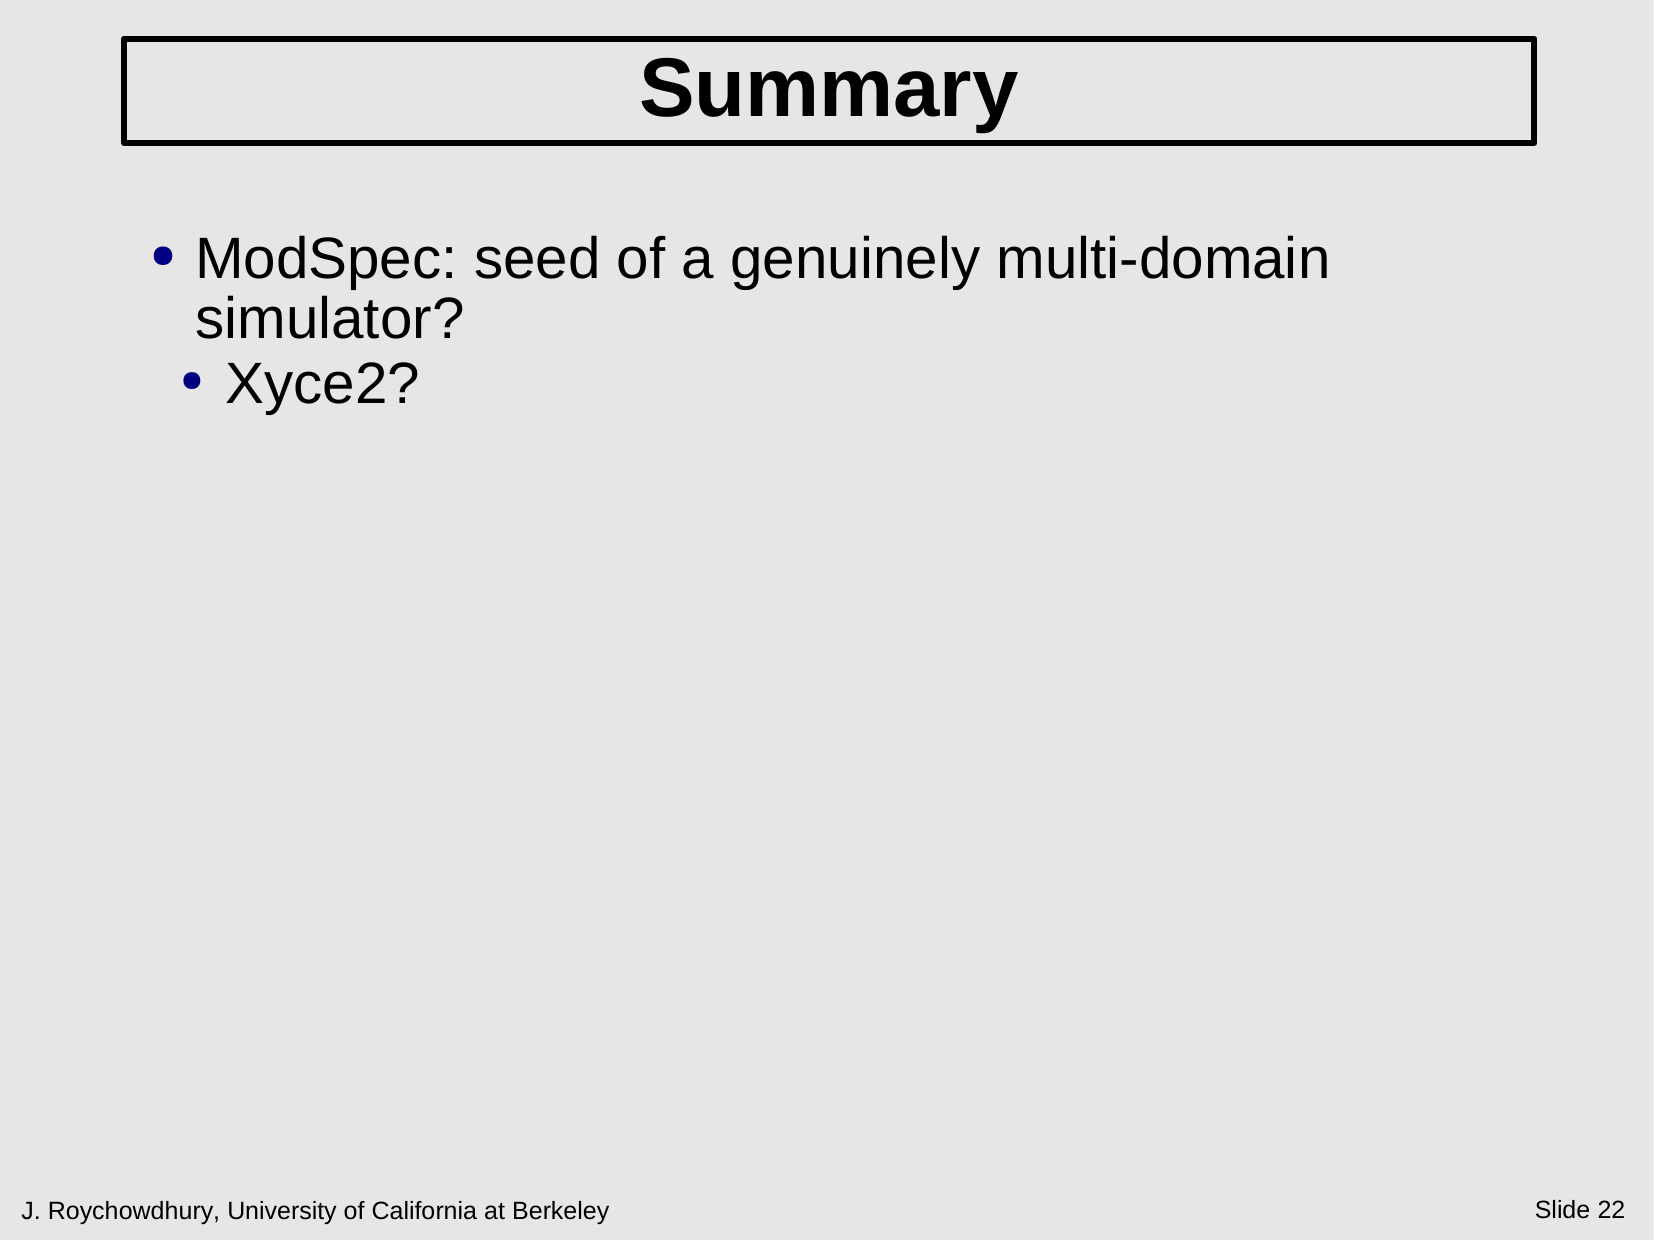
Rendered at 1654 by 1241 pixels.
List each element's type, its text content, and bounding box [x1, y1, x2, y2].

list ModSpec: seed of a genuinely multi-domain simulator? Xyce2? [120, 231, 1568, 573]
title Summary [124, 38, 1535, 144]
